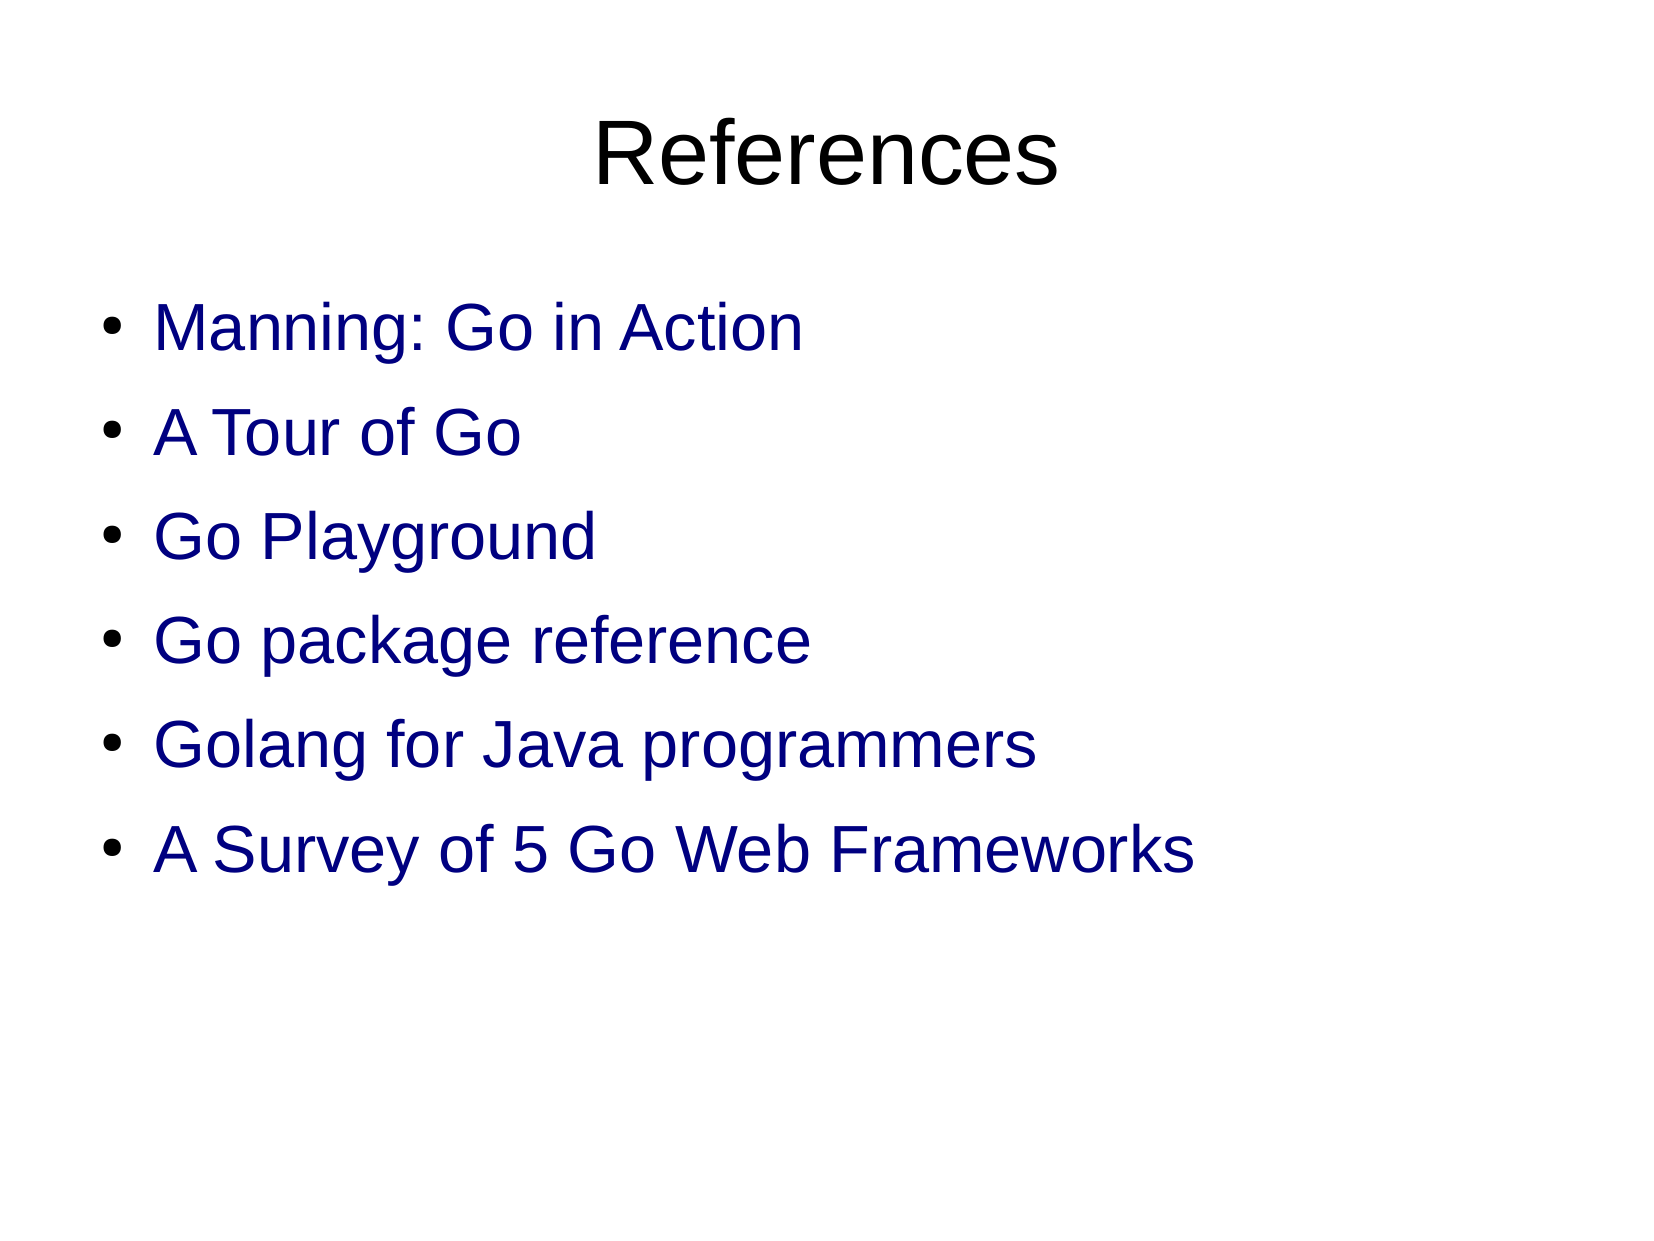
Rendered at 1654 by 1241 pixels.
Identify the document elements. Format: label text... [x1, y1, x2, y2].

list Manning: Go in Action A Tour of Go Go Playground Go package reference Golang for Java programmers A Survey of 5 Go Web Frameworks [82, 290, 1571, 1010]
title References [82, 49, 1571, 257]
